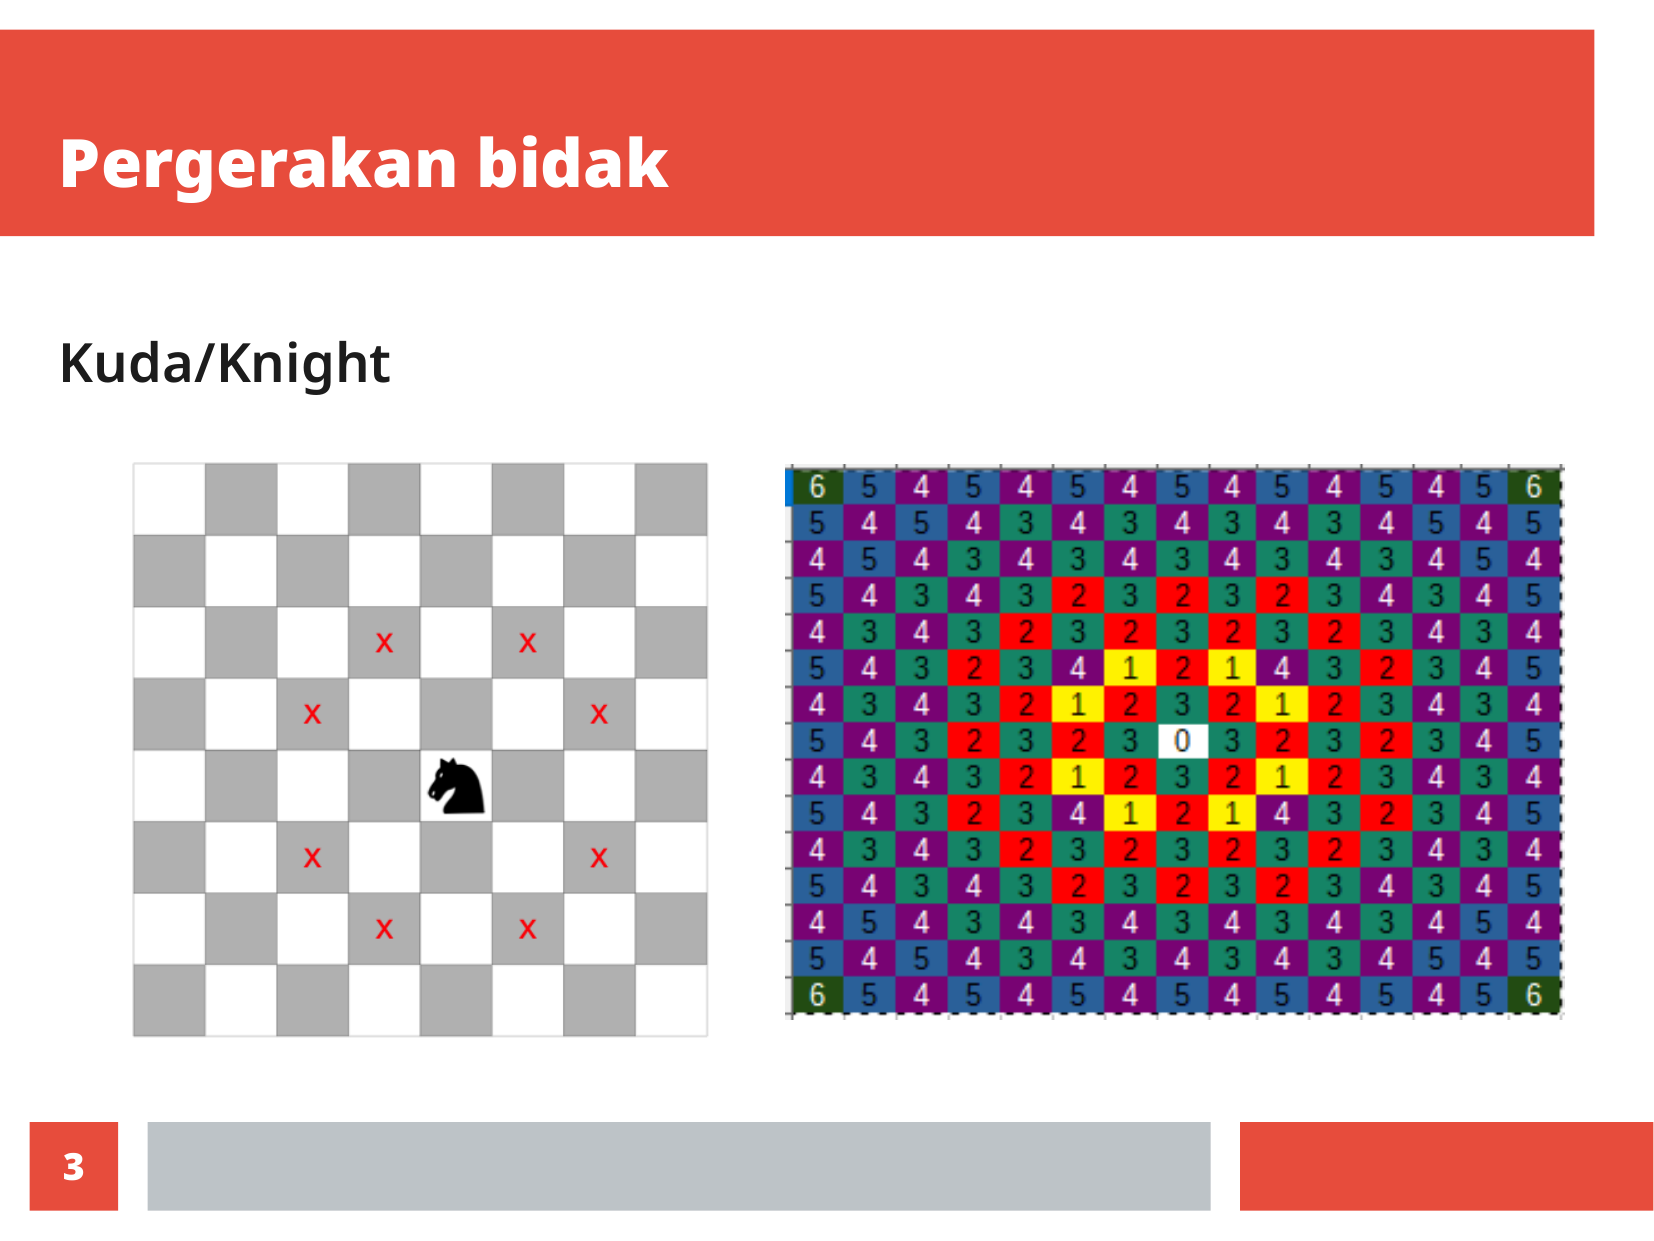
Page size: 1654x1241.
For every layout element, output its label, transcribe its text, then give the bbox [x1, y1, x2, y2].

list Kuda/Knight [59, 324, 1565, 1093]
title Pergerakan bidak [59, 59, 1595, 207]
picture [785, 464, 1565, 1021]
picture [105, 435, 736, 1066]
